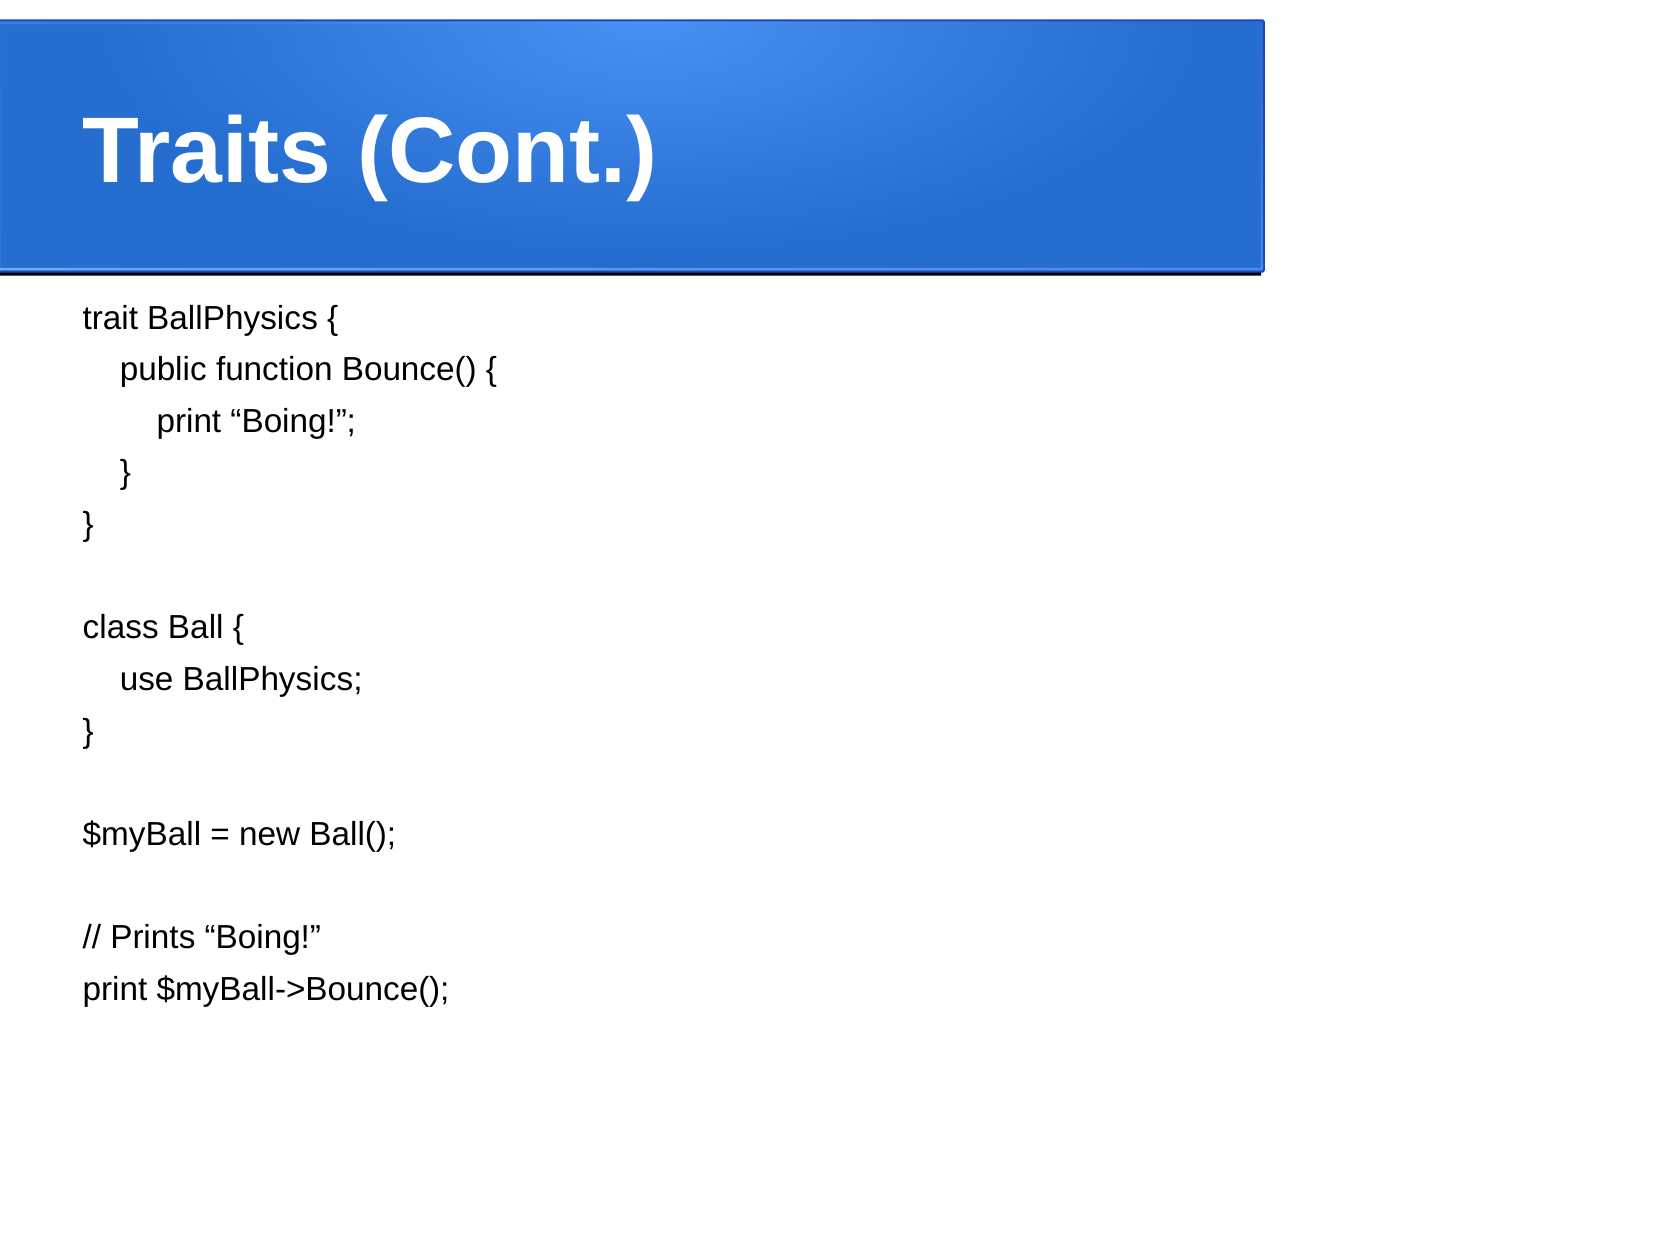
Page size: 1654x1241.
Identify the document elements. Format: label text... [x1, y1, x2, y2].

title Traits (Cont.) [82, 47, 1235, 252]
list trait BallPhysics { public function Bounce() { print “Boing!”; } } class Ball { use BallPhysics; } $myBall = new Ball(); // Prints “Boing!” print $myBall->Bounce(); [82, 299, 1571, 1019]
